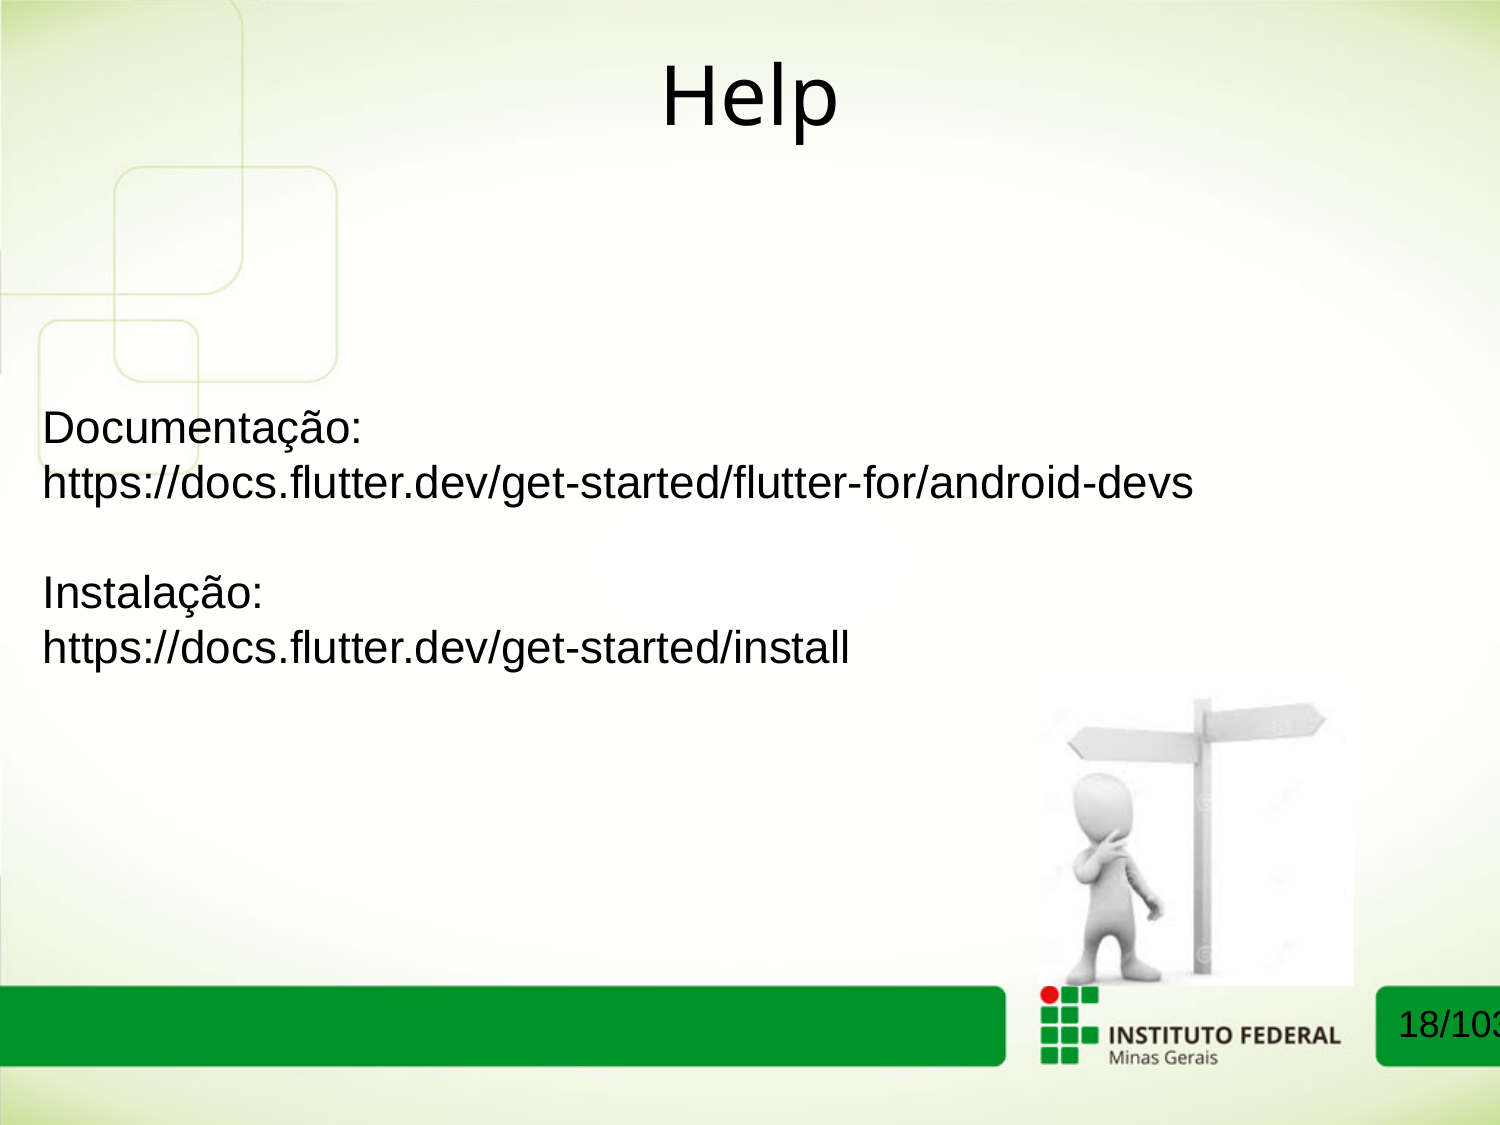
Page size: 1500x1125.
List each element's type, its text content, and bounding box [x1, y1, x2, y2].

text_box Help [74, 30, 1425, 155]
text_box Documentação: https://docs.flutter.dev/get-started/flutter-for/android-devs Instalação: https://docs.flutter.dev/get-started/install [42, 204, 1393, 975]
picture [0, 0, 1500, 1125]
